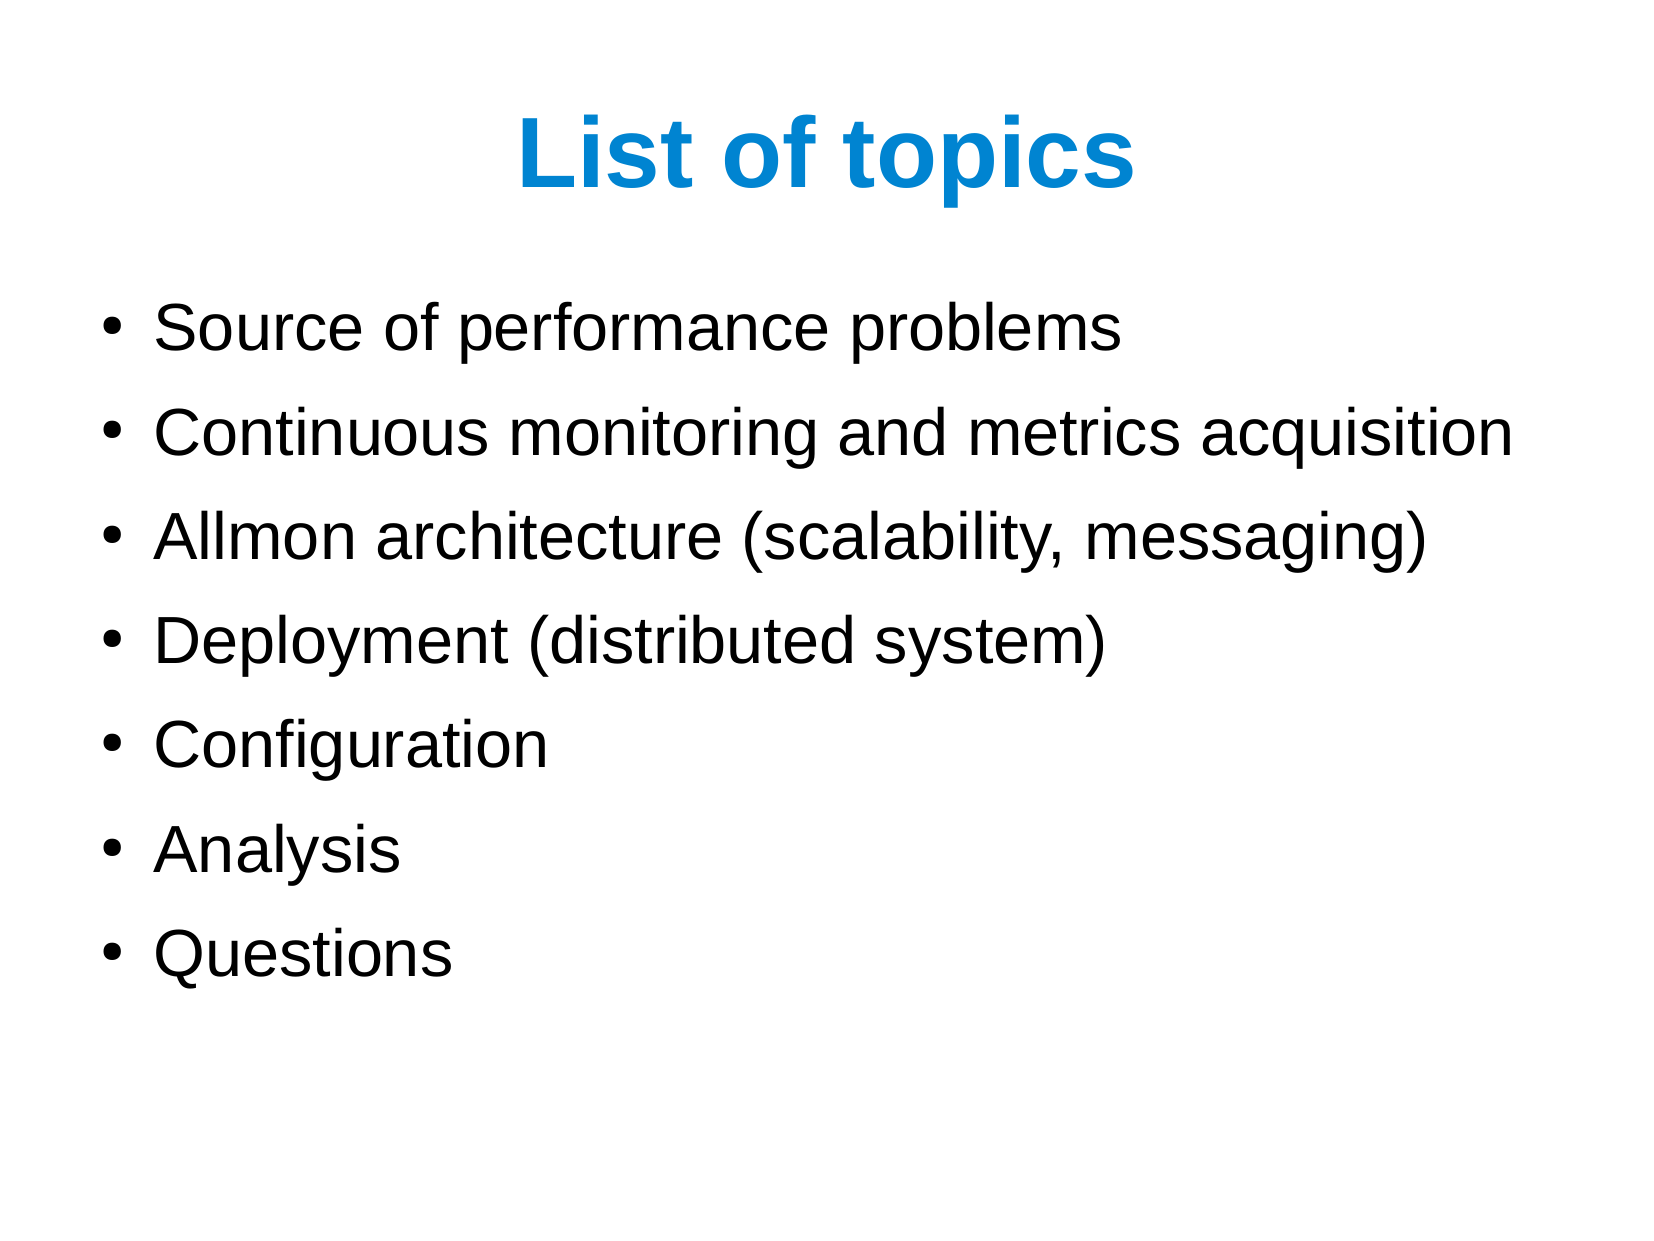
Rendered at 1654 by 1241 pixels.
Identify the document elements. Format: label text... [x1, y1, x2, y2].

list Source of performance problems Continuous monitoring and metrics acquisition Allmon architecture (scalability, messaging) Deployment (distributed system) Configuration Analysis Questions [82, 290, 1571, 1109]
title List of topics [82, 49, 1571, 257]
